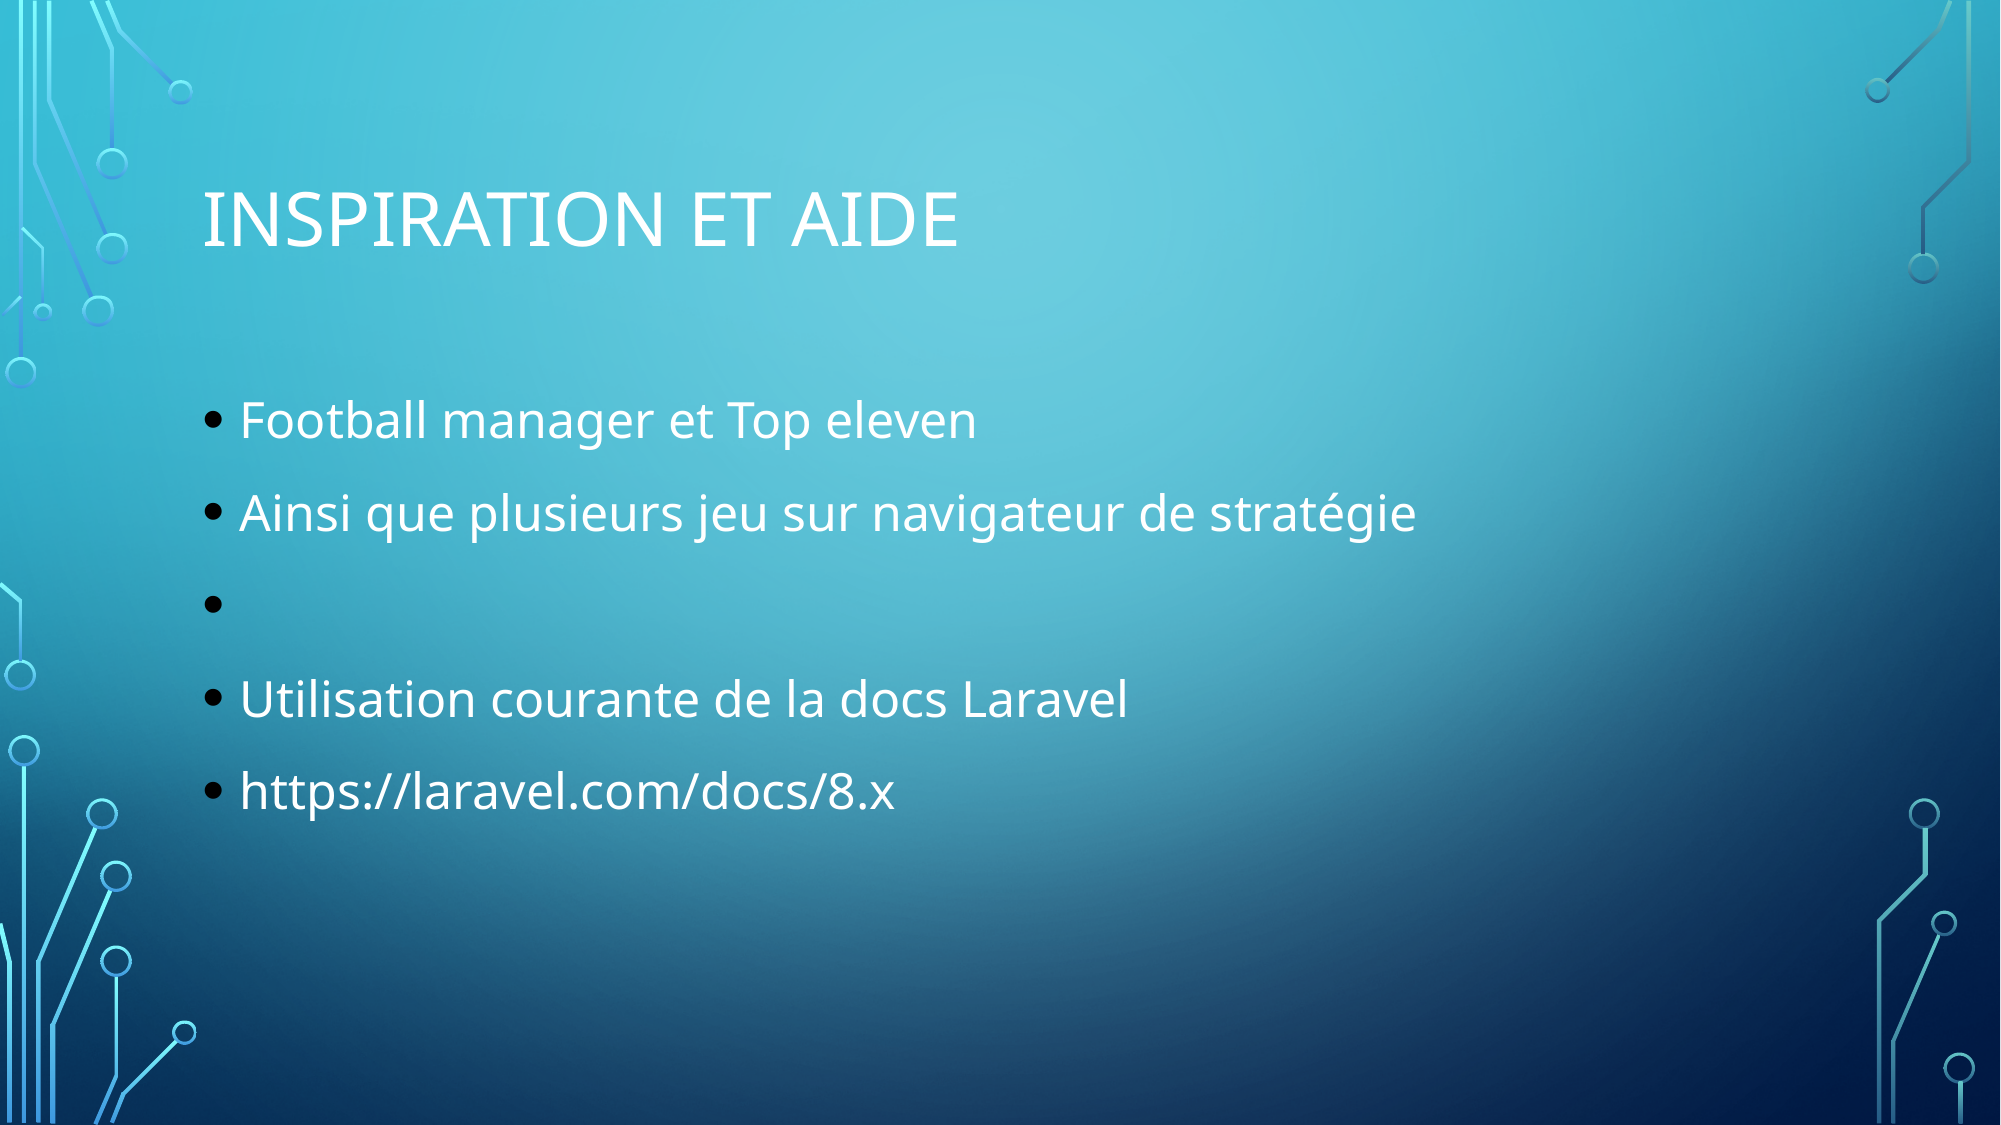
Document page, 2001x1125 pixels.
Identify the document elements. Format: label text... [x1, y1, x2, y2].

title Inspiration et aide [187, 101, 1813, 344]
list Football manager et Top eleven Ainsi que plusieurs jeu sur navigateur de stratégie Utilisation courante de la docs Laravel https://laravel.com/docs/8.x [187, 369, 1813, 951]
